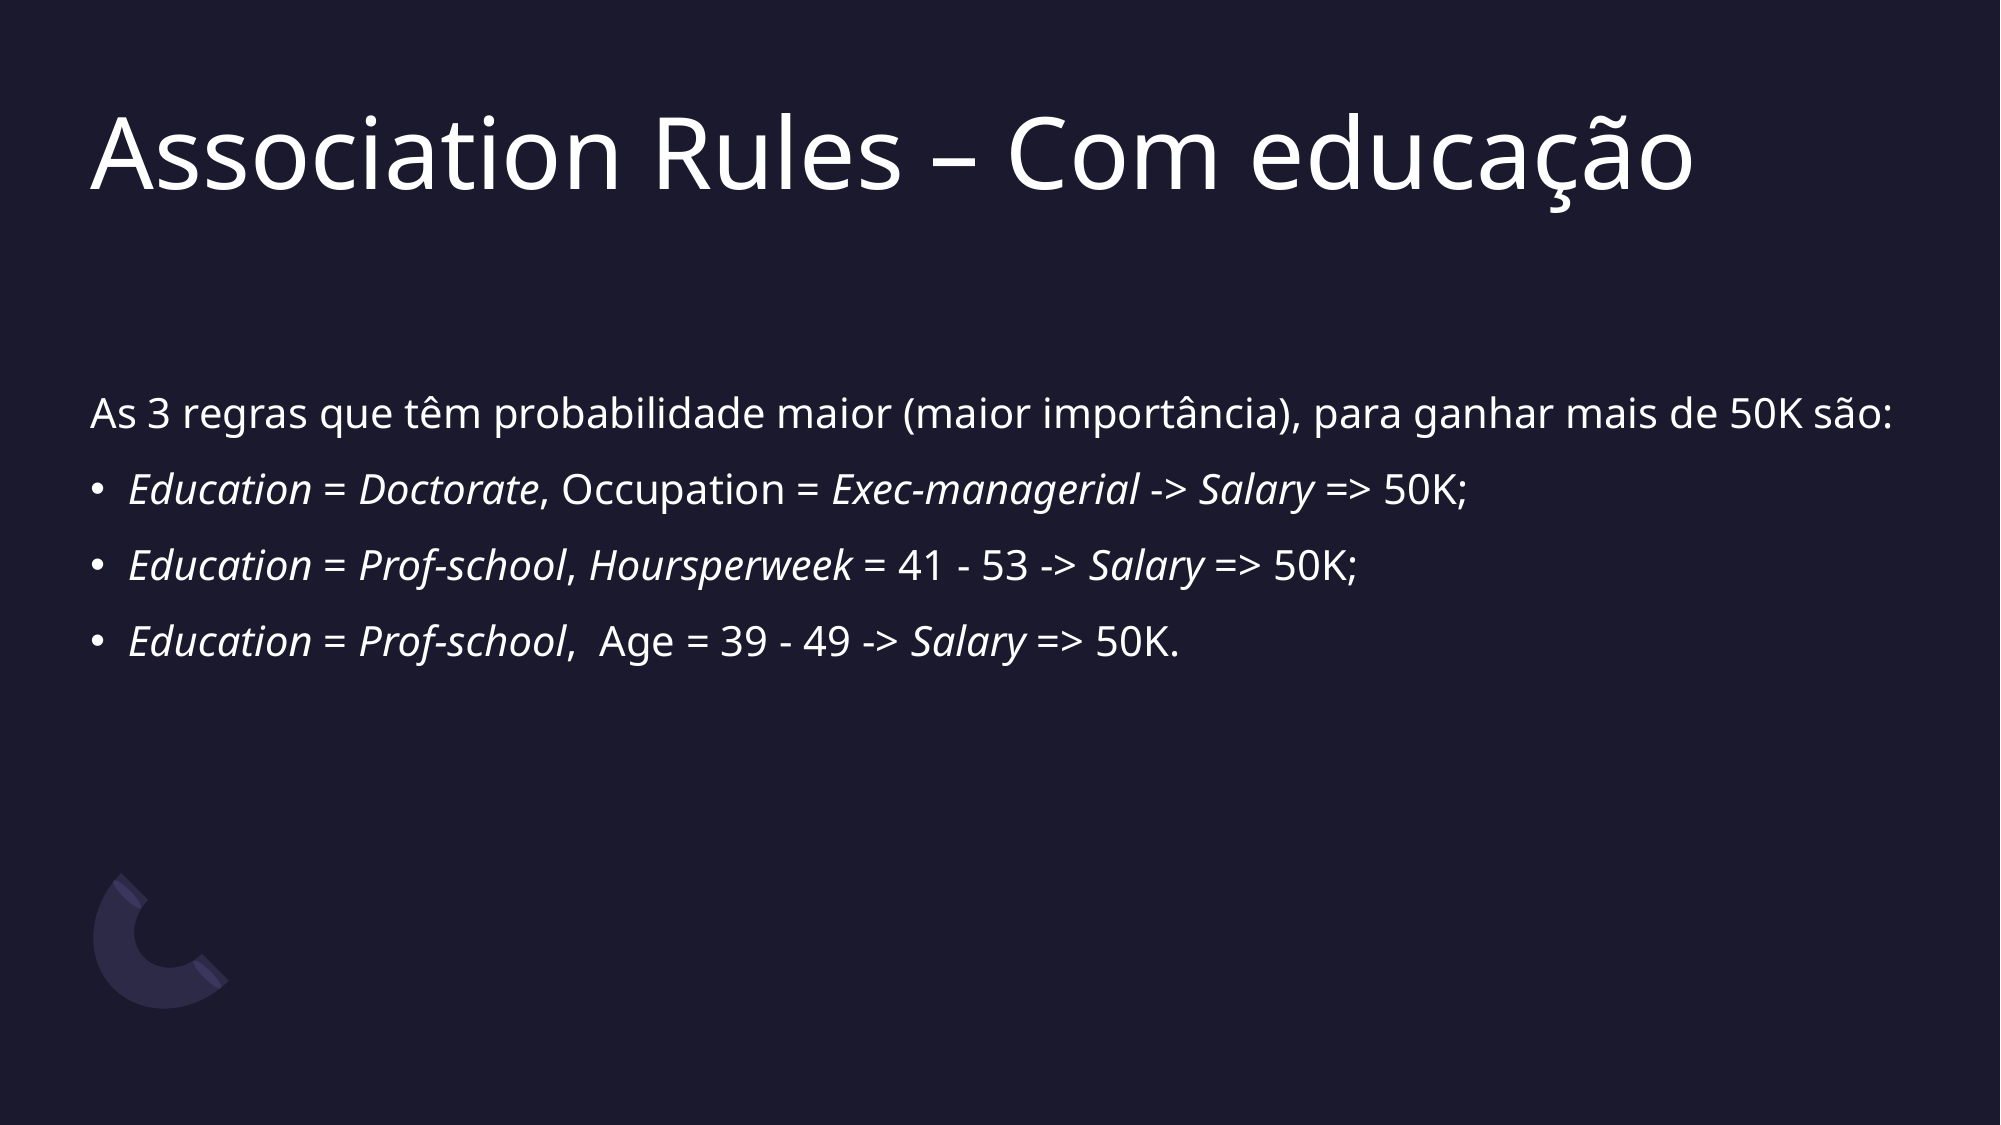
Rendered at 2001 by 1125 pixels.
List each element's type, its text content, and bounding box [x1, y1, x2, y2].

title Association Rules – Com educação [90, 90, 1910, 309]
list As 3 regras que têm probabilidade maior (maior importância), para ganhar mais de 50K são: Education = Doctorate, Occupation = Exec-managerial -> Salary => 50K; Education = Prof-school, Hoursperweek = 41 - 53 -> Salary => 50K; Education = Prof-school, Age = 39 - 49 -> Salary => 50K. [90, 382, 1910, 1035]
